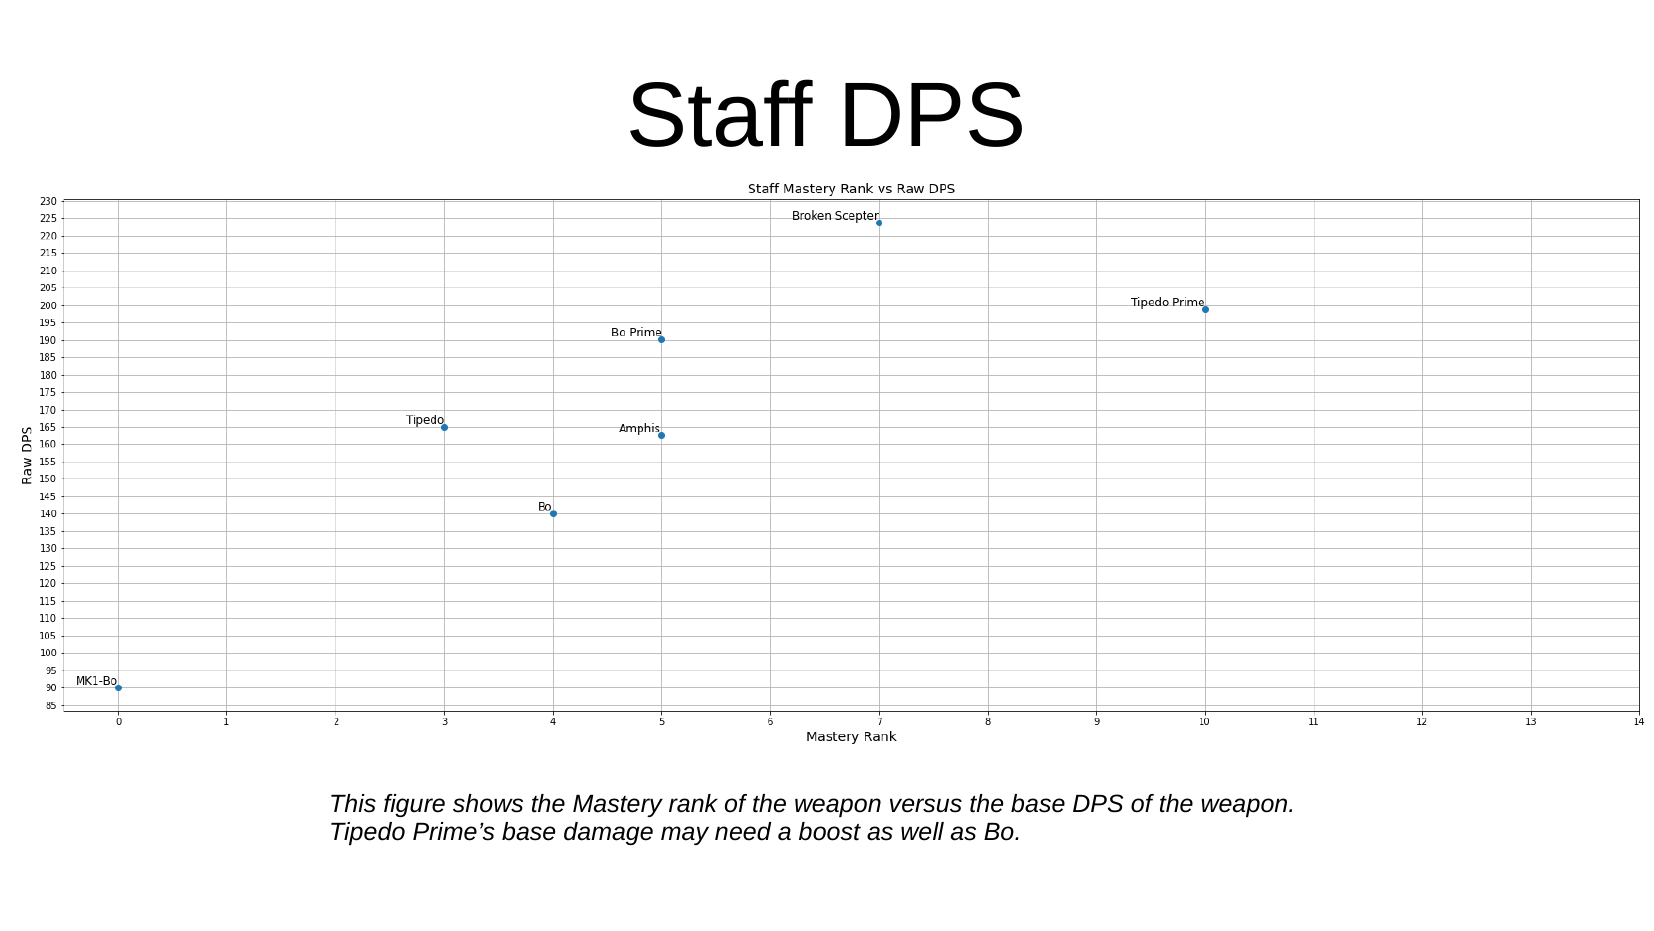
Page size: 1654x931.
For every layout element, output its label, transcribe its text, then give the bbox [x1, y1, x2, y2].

text_box This figure shows the Mastery rank of the weapon versus the base DPS of the weapon. Tipedo Prime’s base damage may need a boost as well as Bo. [314, 782, 1313, 853]
picture [15, 176, 1651, 751]
title Staff DPS [82, 37, 1571, 176]
